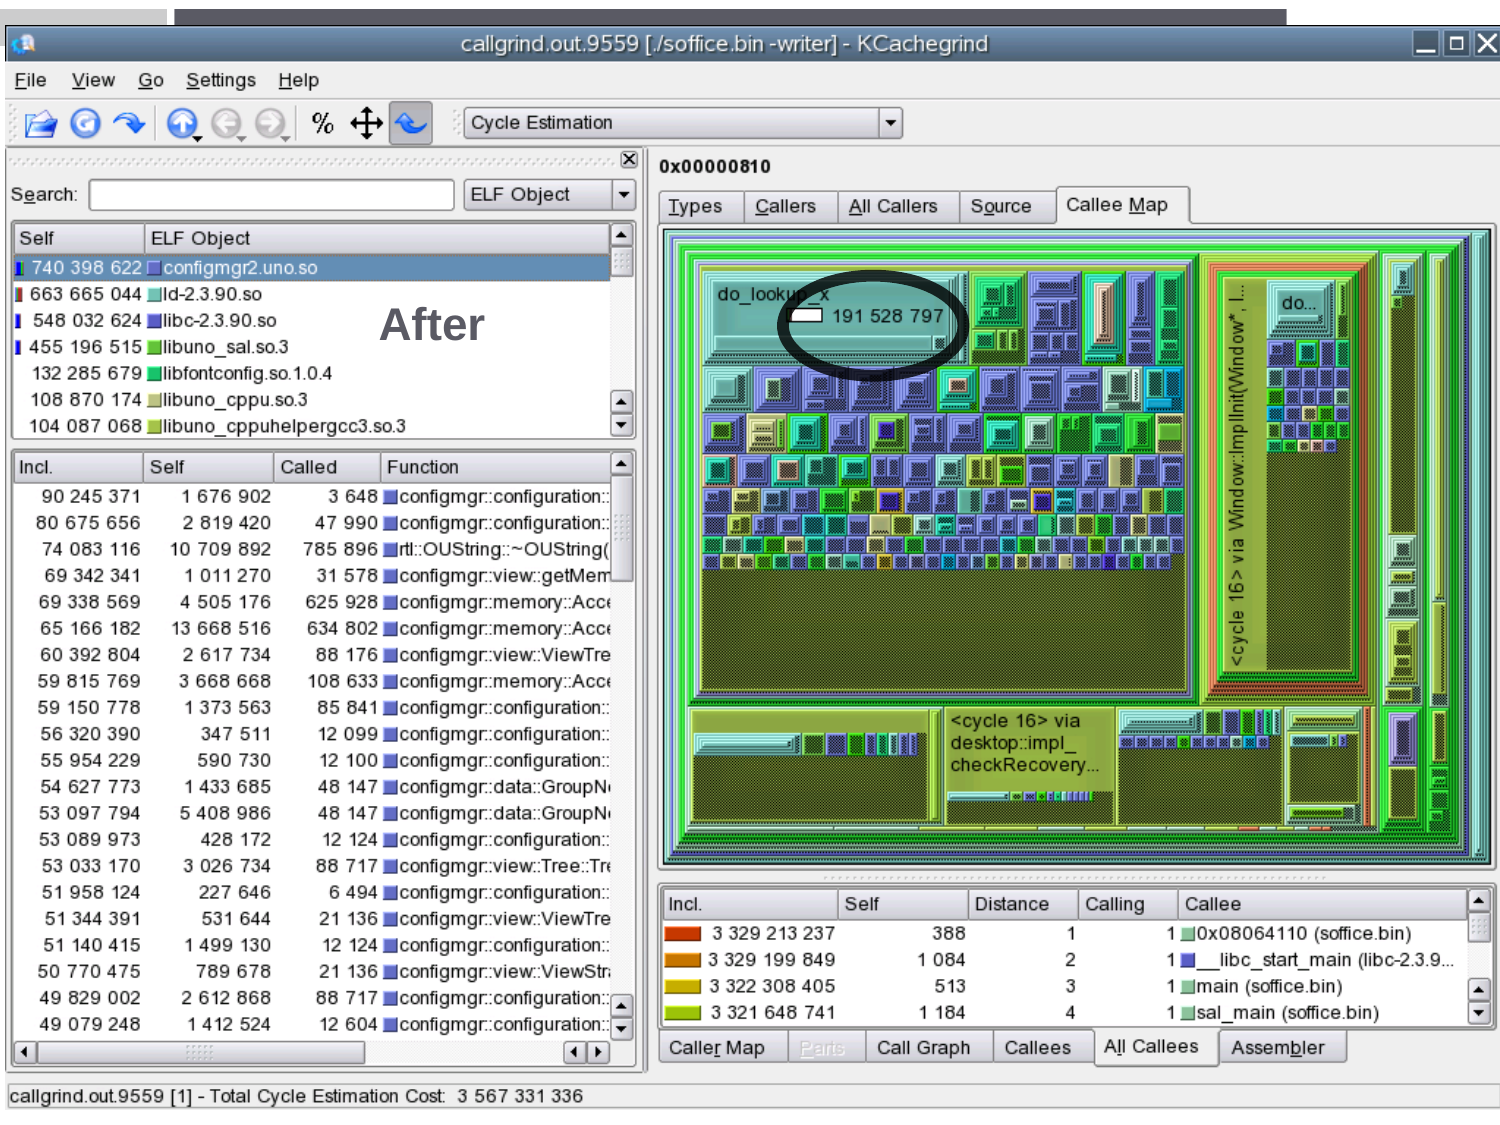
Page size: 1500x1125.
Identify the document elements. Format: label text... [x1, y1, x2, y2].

text_box After [378, 296, 598, 349]
picture [5, 25, 1500, 1110]
